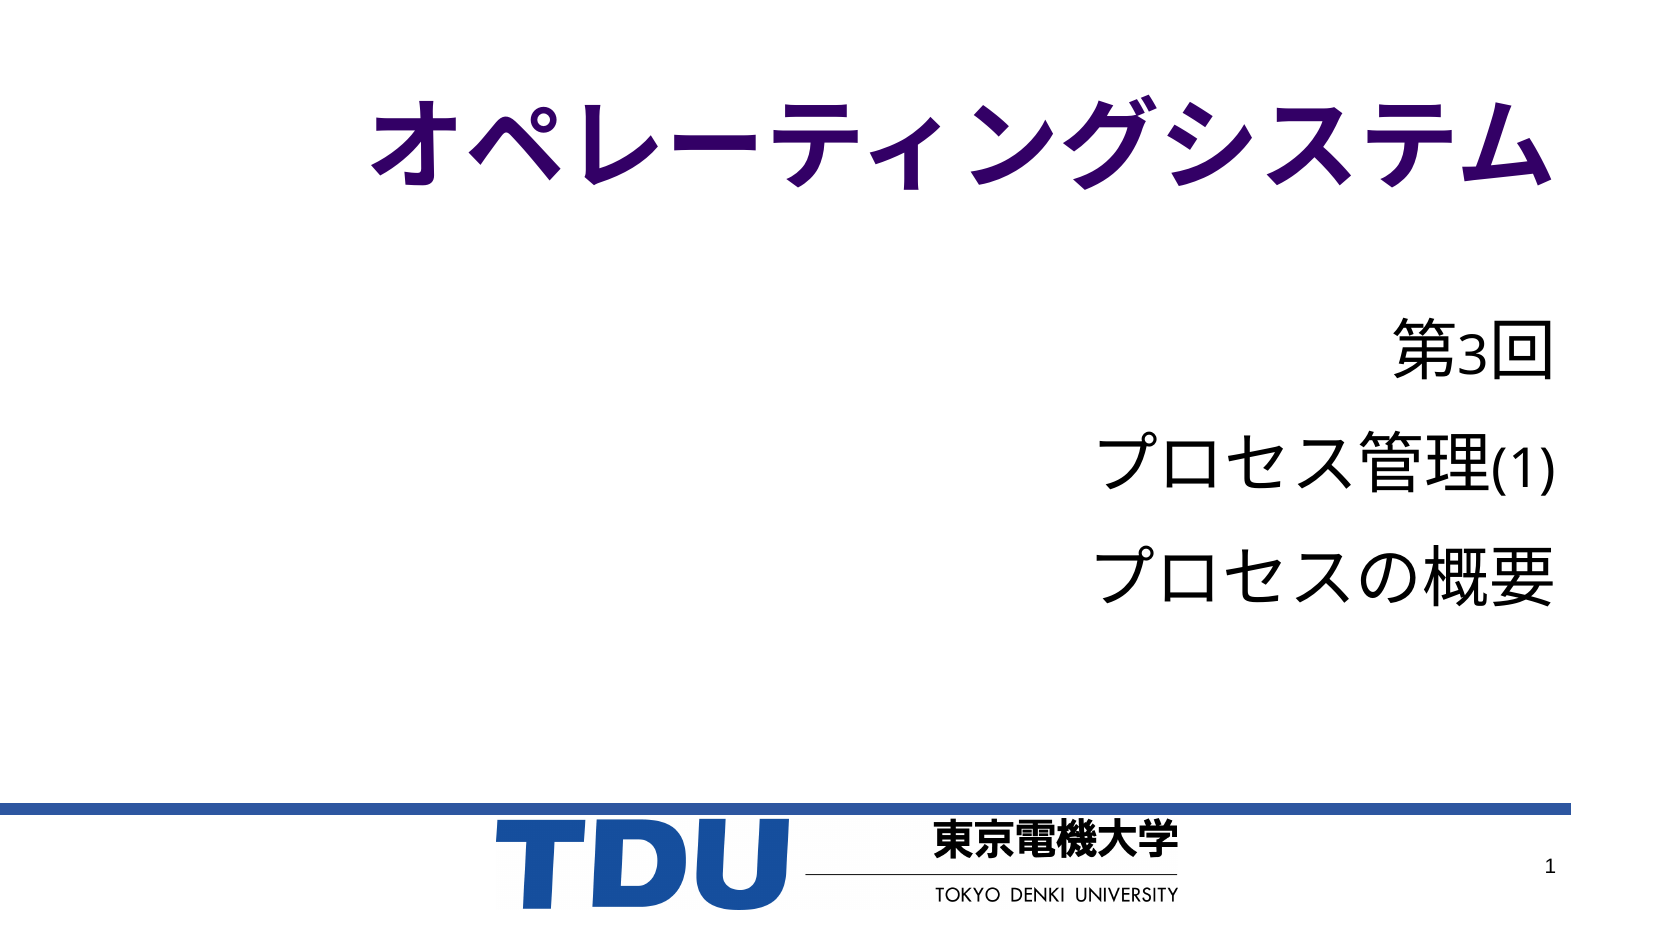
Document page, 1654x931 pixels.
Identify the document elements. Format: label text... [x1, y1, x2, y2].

title オペレーティングシステム [82, 63, 1571, 218]
picture [496, 829, 1178, 910]
subtitle 第3回 プロセス管理(1) プロセスの概要 [82, 289, 1571, 829]
